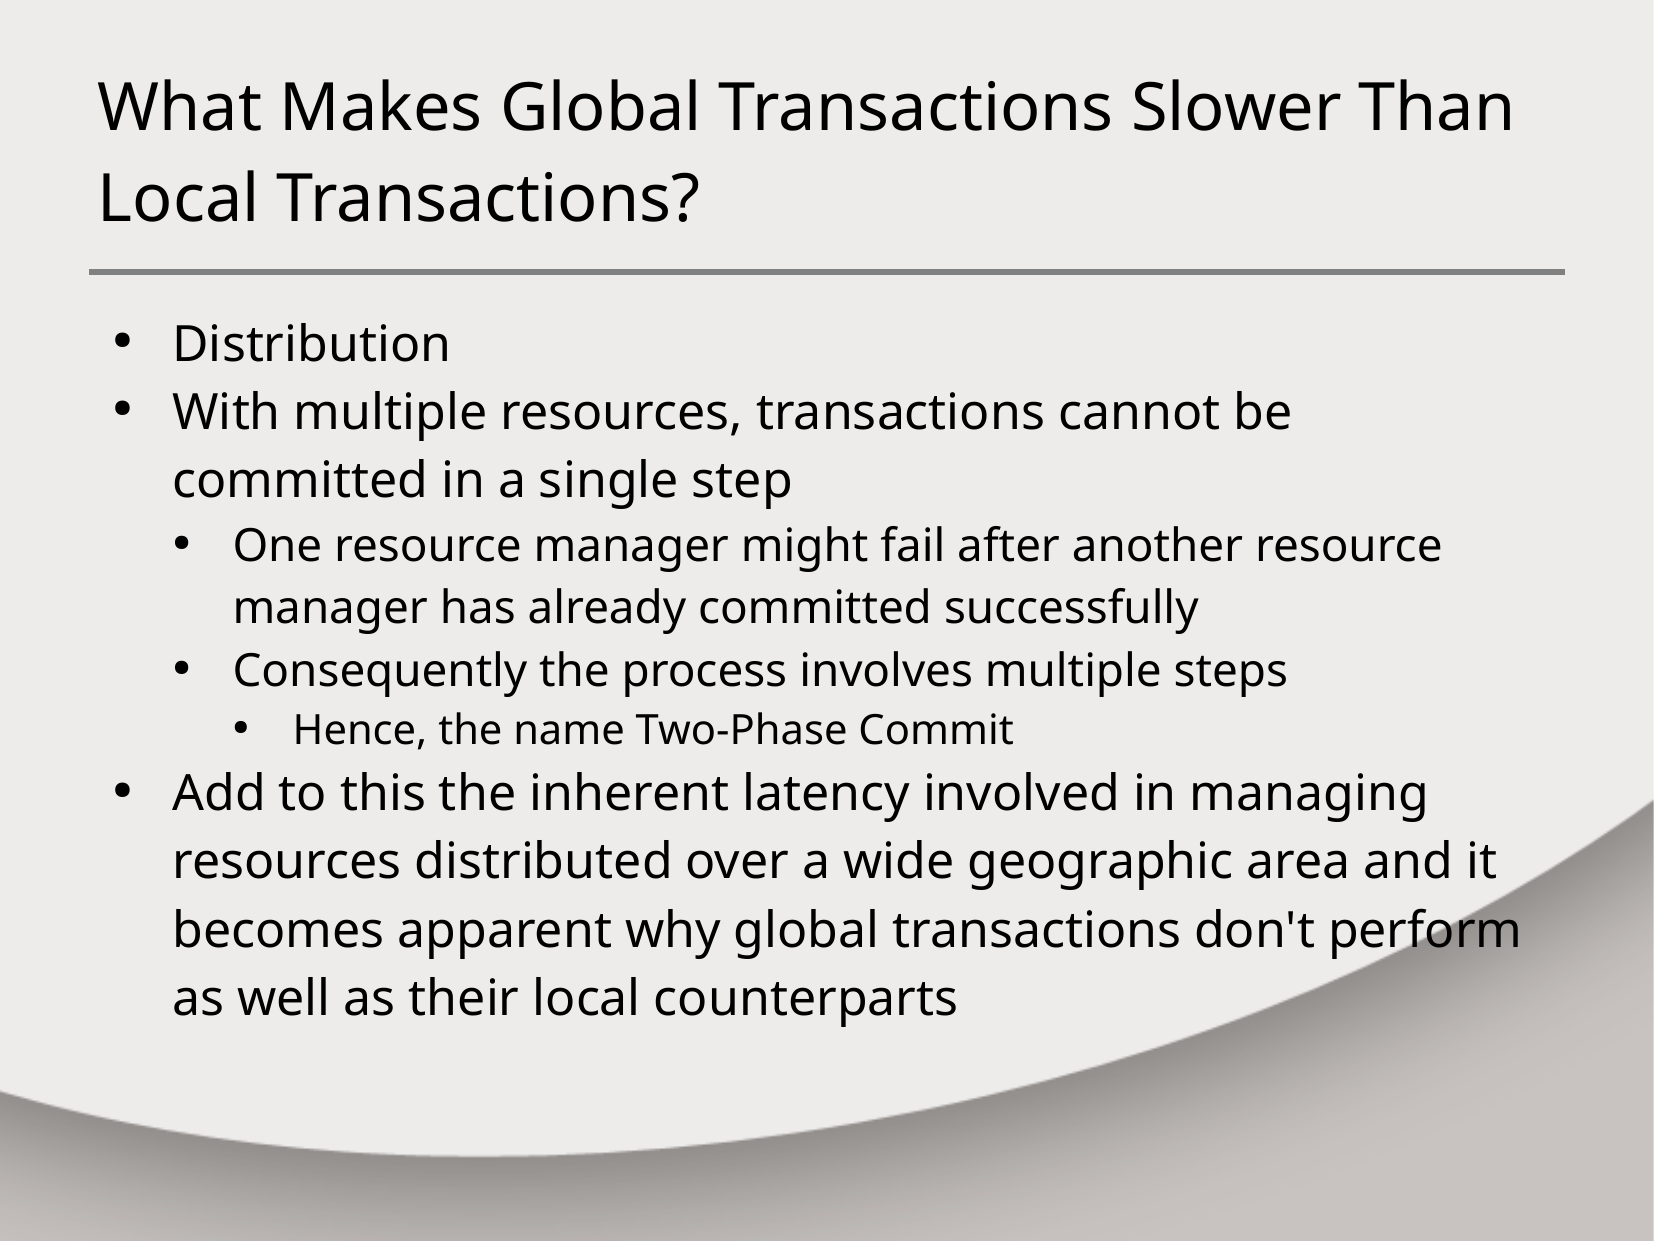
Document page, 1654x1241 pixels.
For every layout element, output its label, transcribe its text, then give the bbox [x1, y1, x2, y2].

picture [0, 0, 1654, 1241]
title What Makes Global Transactions Slower Than Local Transactions? [97, 75, 1561, 226]
text_box Distribution With multiple resources, transactions cannot be committed in a single step One resource manager might fail after another resource manager has already committed successfully Consequently the process involves multiple steps Hence, the name Two-Phase Commit Add to this the inherent latency involved in managing resources distributed over a wide geographic area and it becomes apparent why global transactions don't perform as well as their local counterparts [97, 300, 1561, 1163]
